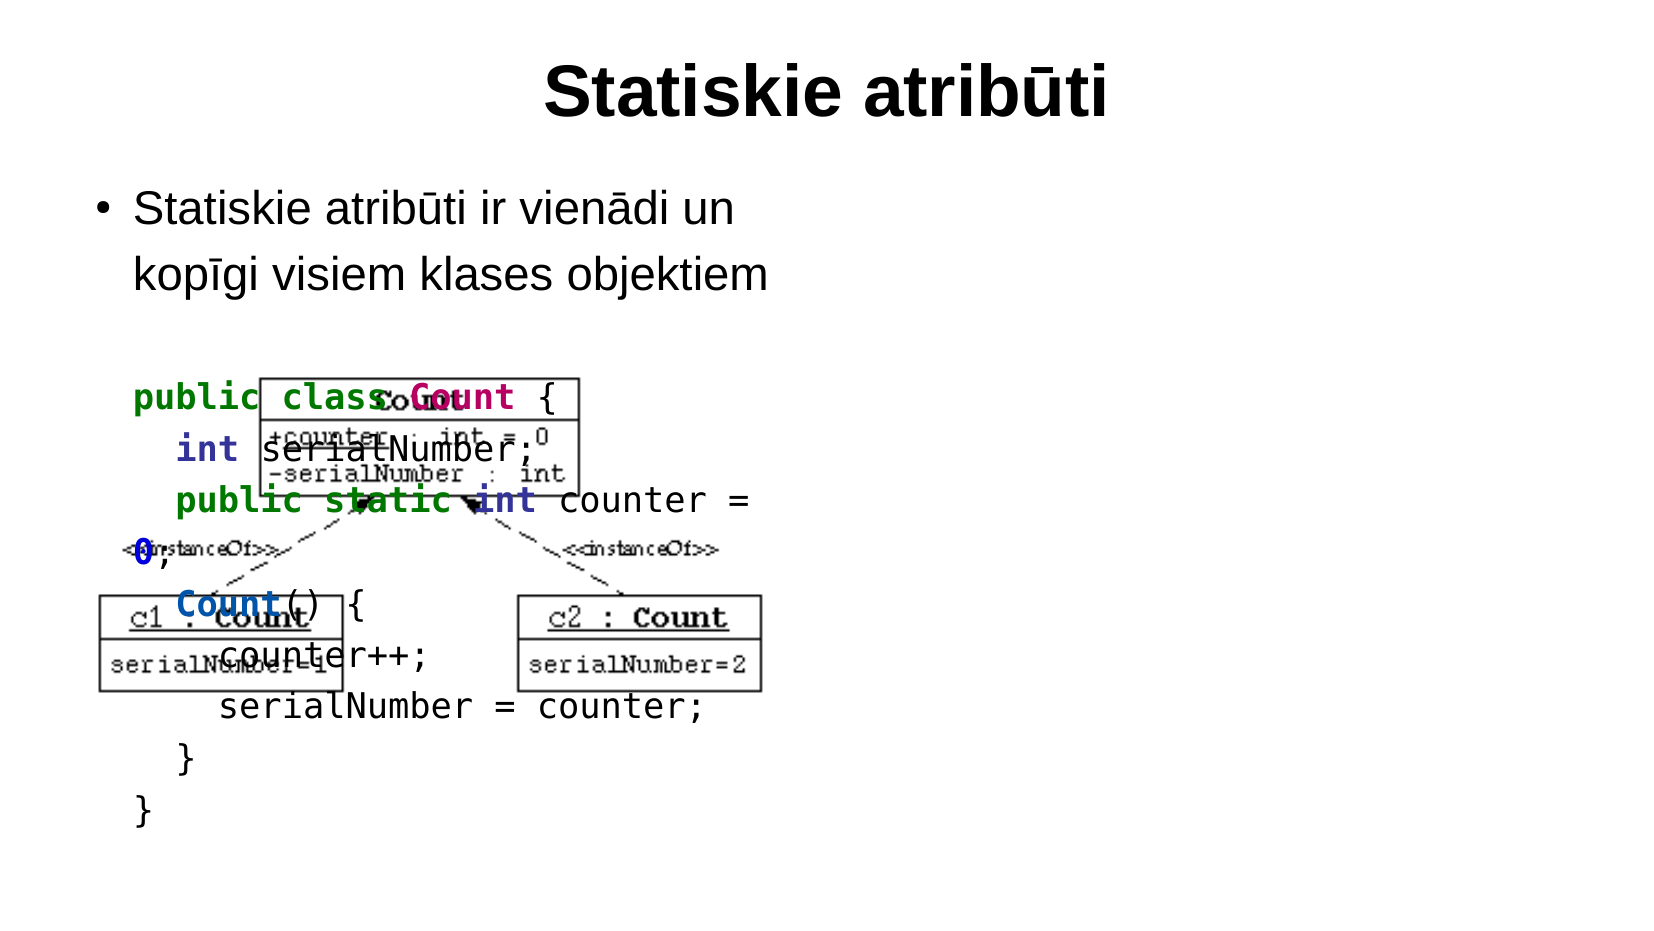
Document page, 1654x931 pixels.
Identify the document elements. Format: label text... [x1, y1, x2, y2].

list Statiskie atribūti ir vienādi un kopīgi visiem klases objektiem public class Count { int serialNumber; public static int counter = 0; Count() { counter++; serialNumber = counter; } } [82, 168, 793, 889]
title Statiskie atribūti [82, 37, 1571, 147]
